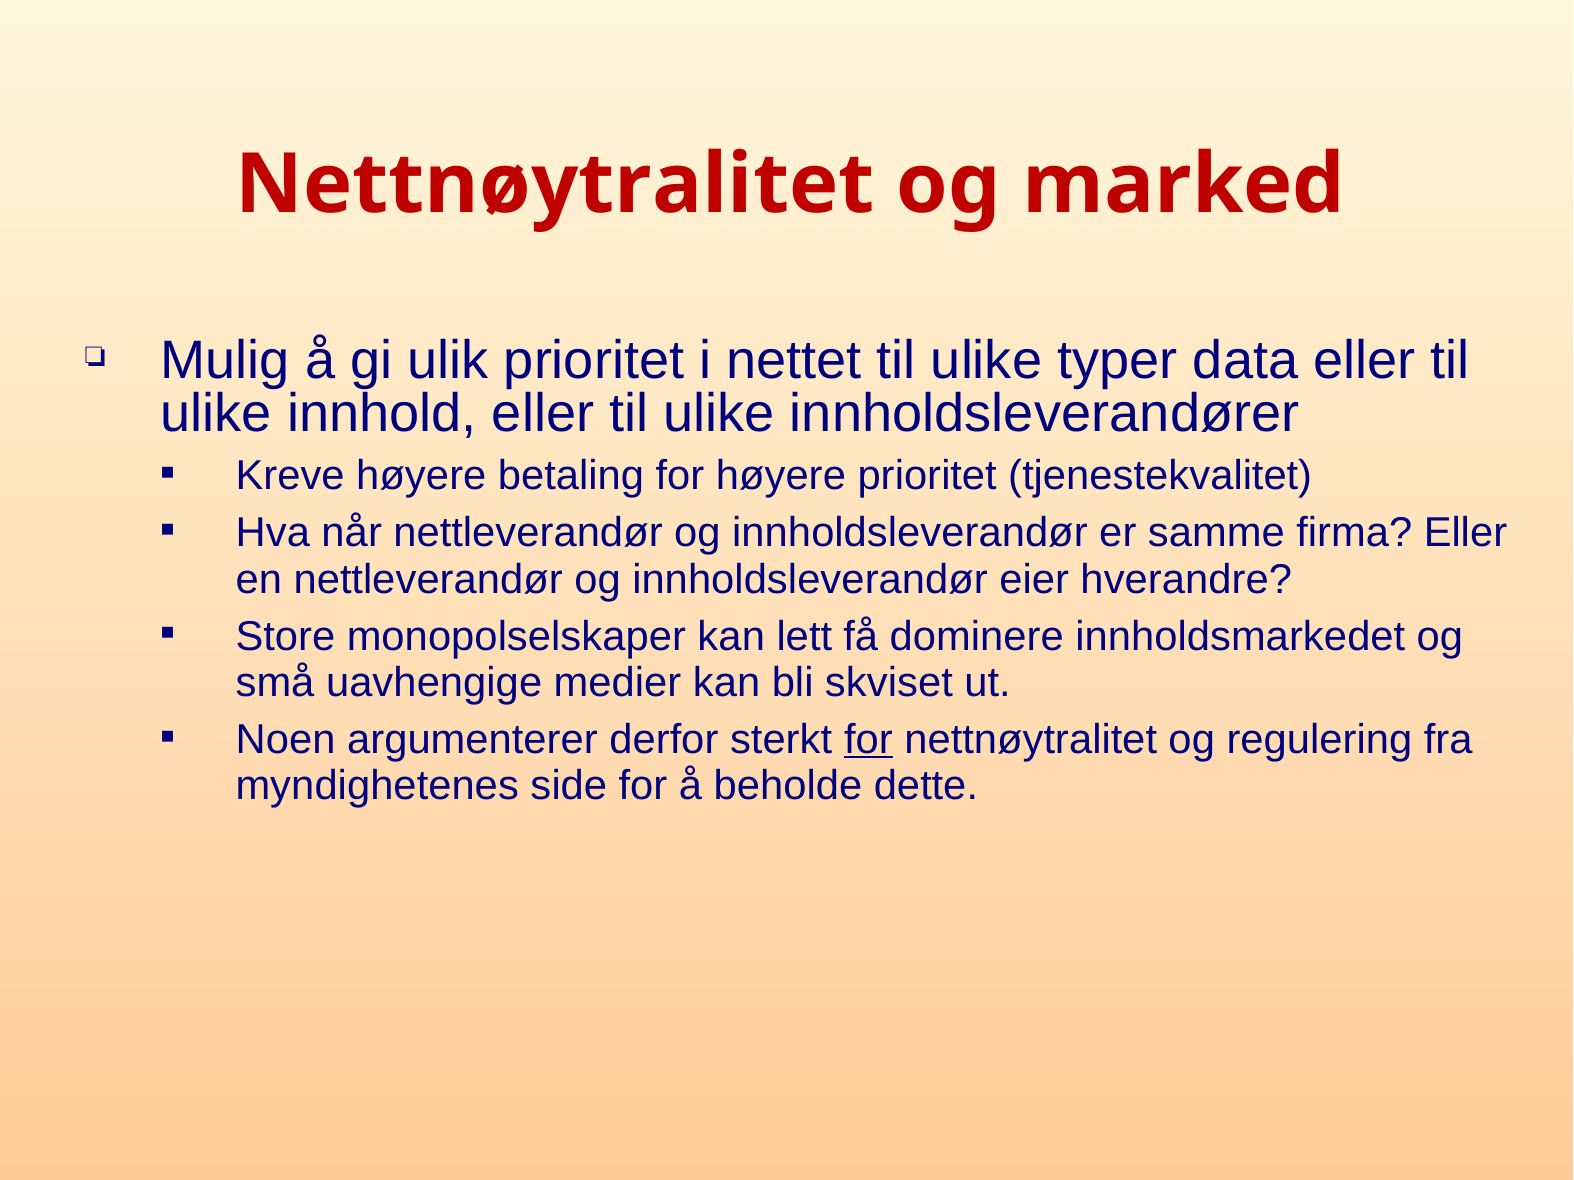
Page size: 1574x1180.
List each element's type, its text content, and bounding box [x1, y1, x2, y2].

title Nettnøytralitet og marked [39, 54, 1543, 309]
list Mulig å gi ulik prioritet i nettet til ulike typer data eller til ulike innhold, eller til ulike innholdsleverandører Kreve høyere betaling for høyere prioritet (tjenestekvalitet) Hva når nettleverandør og innholdsleverandør er samme firma? Eller en nettleverandør og innholdsleverandør eier hverandre? Store monopolselskaper kan lett få dominere innholdsmarkedet og små uavhengige medier kan bli skviset ut. Noen argumenterer derfor sterkt for nettnøytralitet og regulering fra myndighetenes side for å beholde dette. [85, 336, 1539, 1170]
